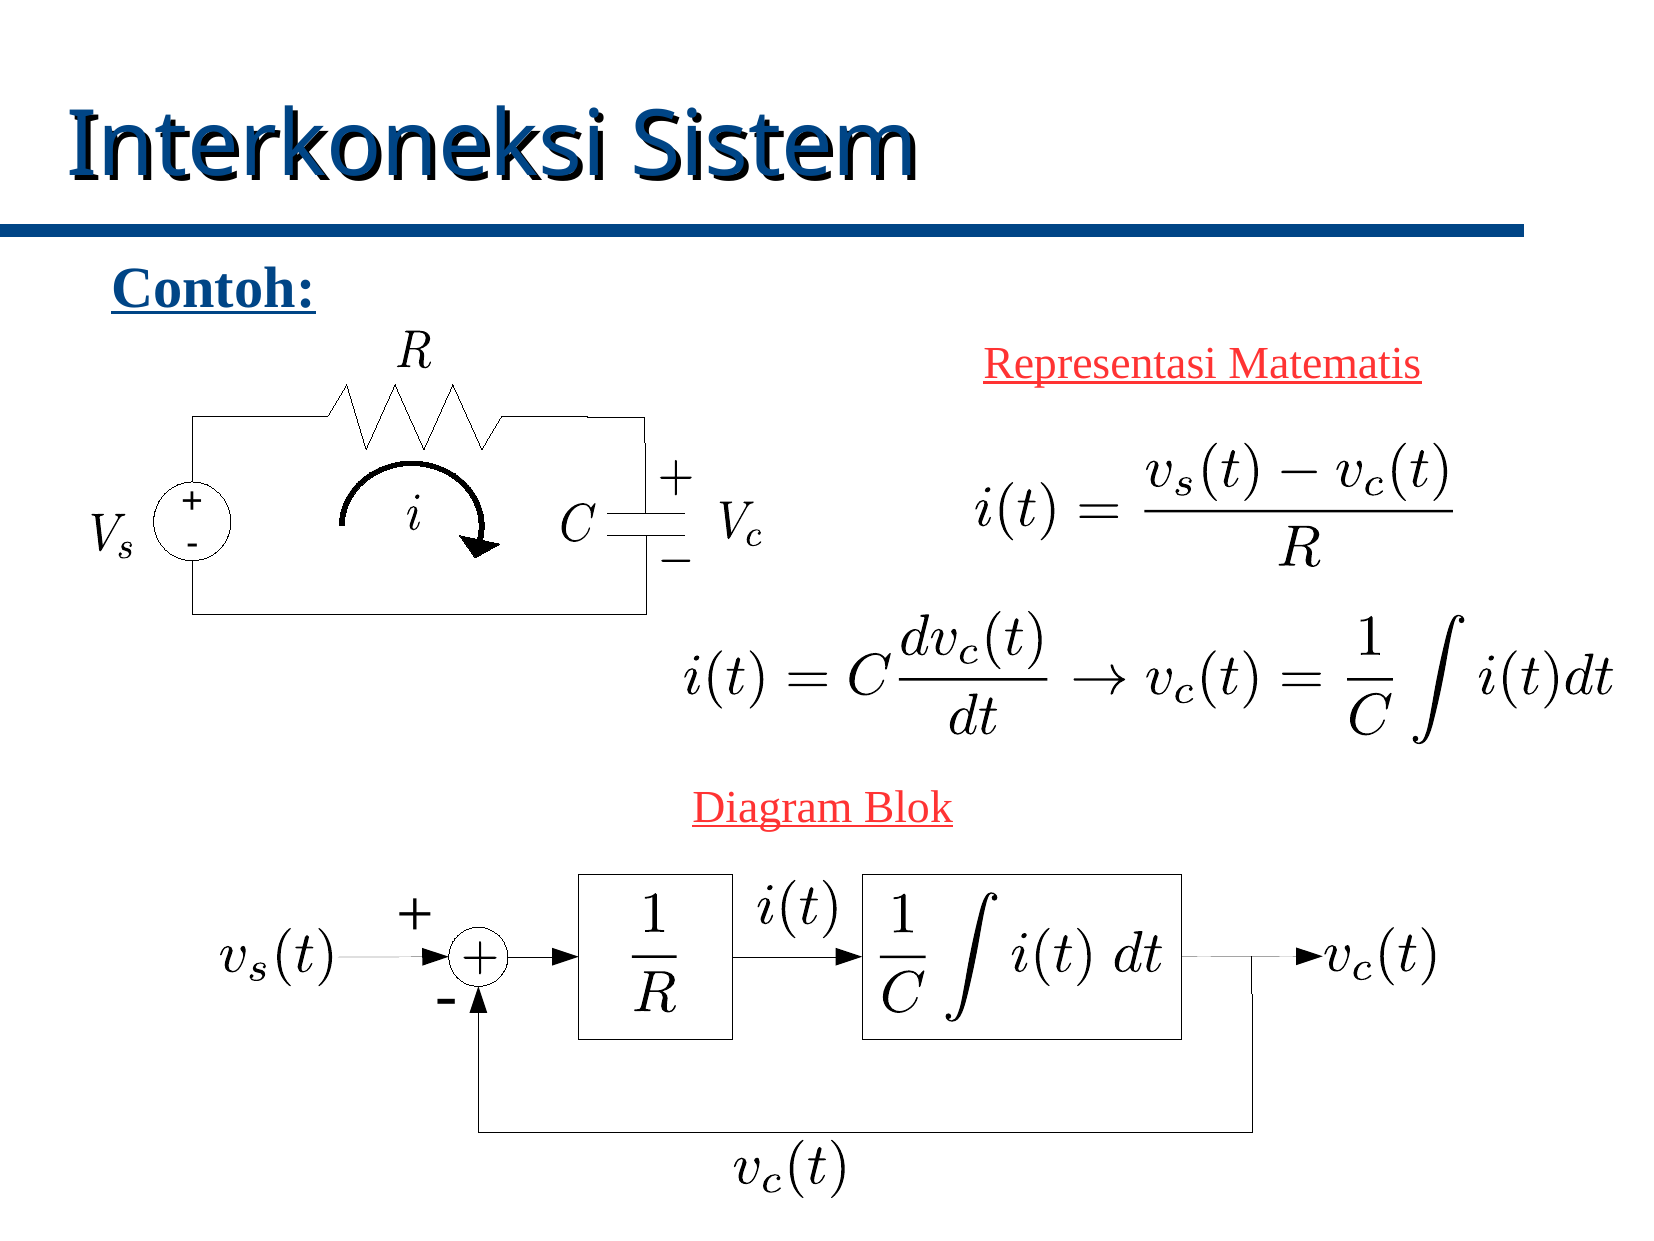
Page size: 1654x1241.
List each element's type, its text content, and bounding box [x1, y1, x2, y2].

text_box + [381, 870, 449, 975]
text_box - [420, 950, 473, 1056]
text_box [631, 893, 677, 1013]
text_box + - [153, 481, 231, 561]
text_box [460, 941, 500, 975]
text_box [218, 927, 338, 987]
text_box [973, 442, 1453, 567]
text_box Representasi Matematis [968, 330, 1489, 413]
text_box [88, 513, 135, 559]
text_box [339, 461, 500, 558]
text_box Interkoneksi Sistem [66, 83, 1272, 197]
text_box [559, 503, 597, 542]
text_box [1322, 927, 1441, 986]
text_box [395, 330, 432, 369]
text_box [716, 501, 762, 547]
text_box [657, 543, 695, 579]
text_box [0, 224, 1524, 237]
text_box [405, 494, 423, 531]
text_box Contoh: [61, 248, 331, 349]
text_box [755, 879, 843, 939]
text_box [732, 1139, 851, 1198]
text_box [657, 459, 695, 496]
text_box Diagram Blok [677, 774, 969, 851]
text_box [682, 610, 1615, 745]
text_box [879, 892, 1164, 1022]
